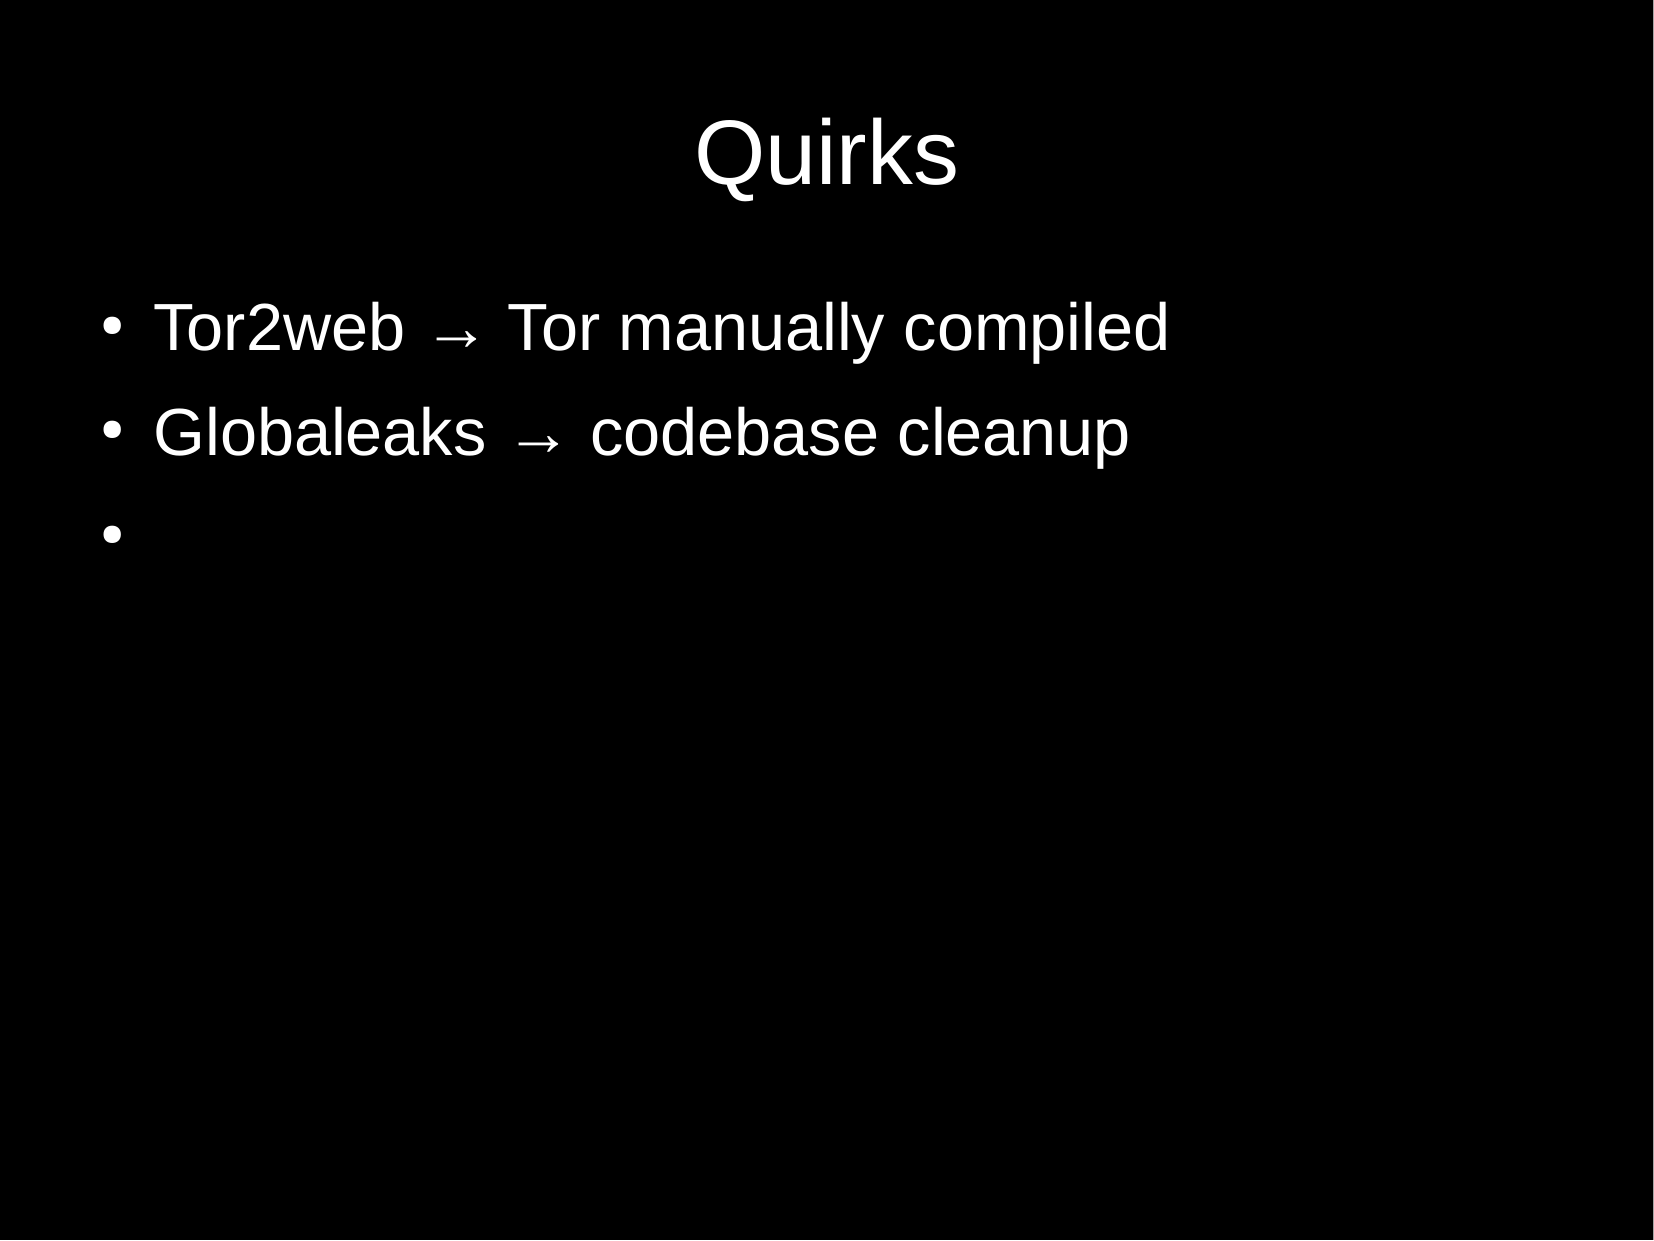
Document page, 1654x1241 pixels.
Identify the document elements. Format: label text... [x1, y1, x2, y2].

title Quirks [82, 49, 1571, 257]
list Tor2web → Tor manually compiled Globaleaks → codebase cleanup [82, 290, 1538, 1010]
